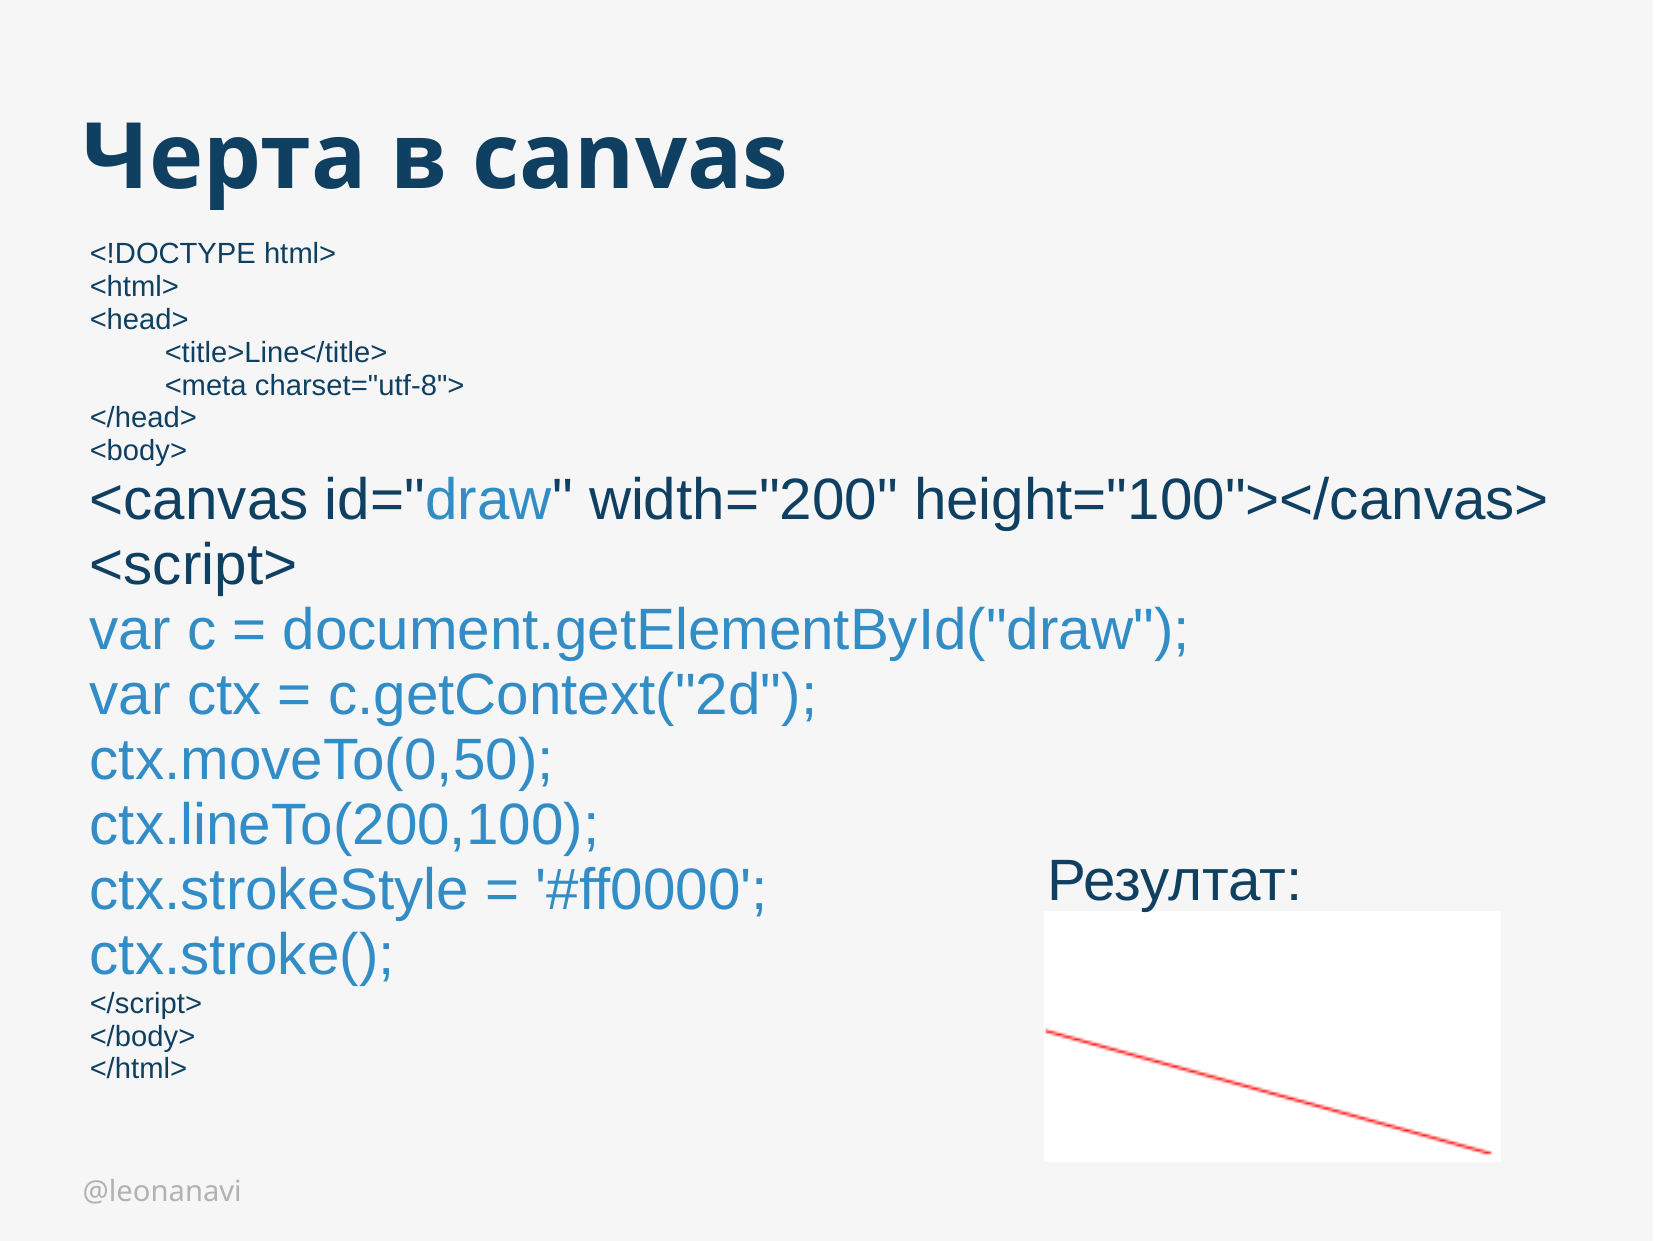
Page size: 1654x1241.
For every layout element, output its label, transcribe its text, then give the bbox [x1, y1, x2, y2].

text_box Резултат: [1032, 840, 1318, 921]
picture [1044, 911, 1501, 1162]
text_box <!DOCTYPE html> <html> <head> <title>Line</title> <meta charset="utf-8"> </head> <body> <canvas id="draw" width="200" height="100"></canvas> <script> var c = document.getElementById("draw"); var ctx = c.getContext("2d"); ctx.moveTo(0,50); ctx.lineTo(200,100); ctx.strokeStyle = '#ff0000'; ctx.stroke(); </script> </body> </html> [75, 230, 1653, 1231]
title Черта в canvas [82, 49, 1571, 230]
